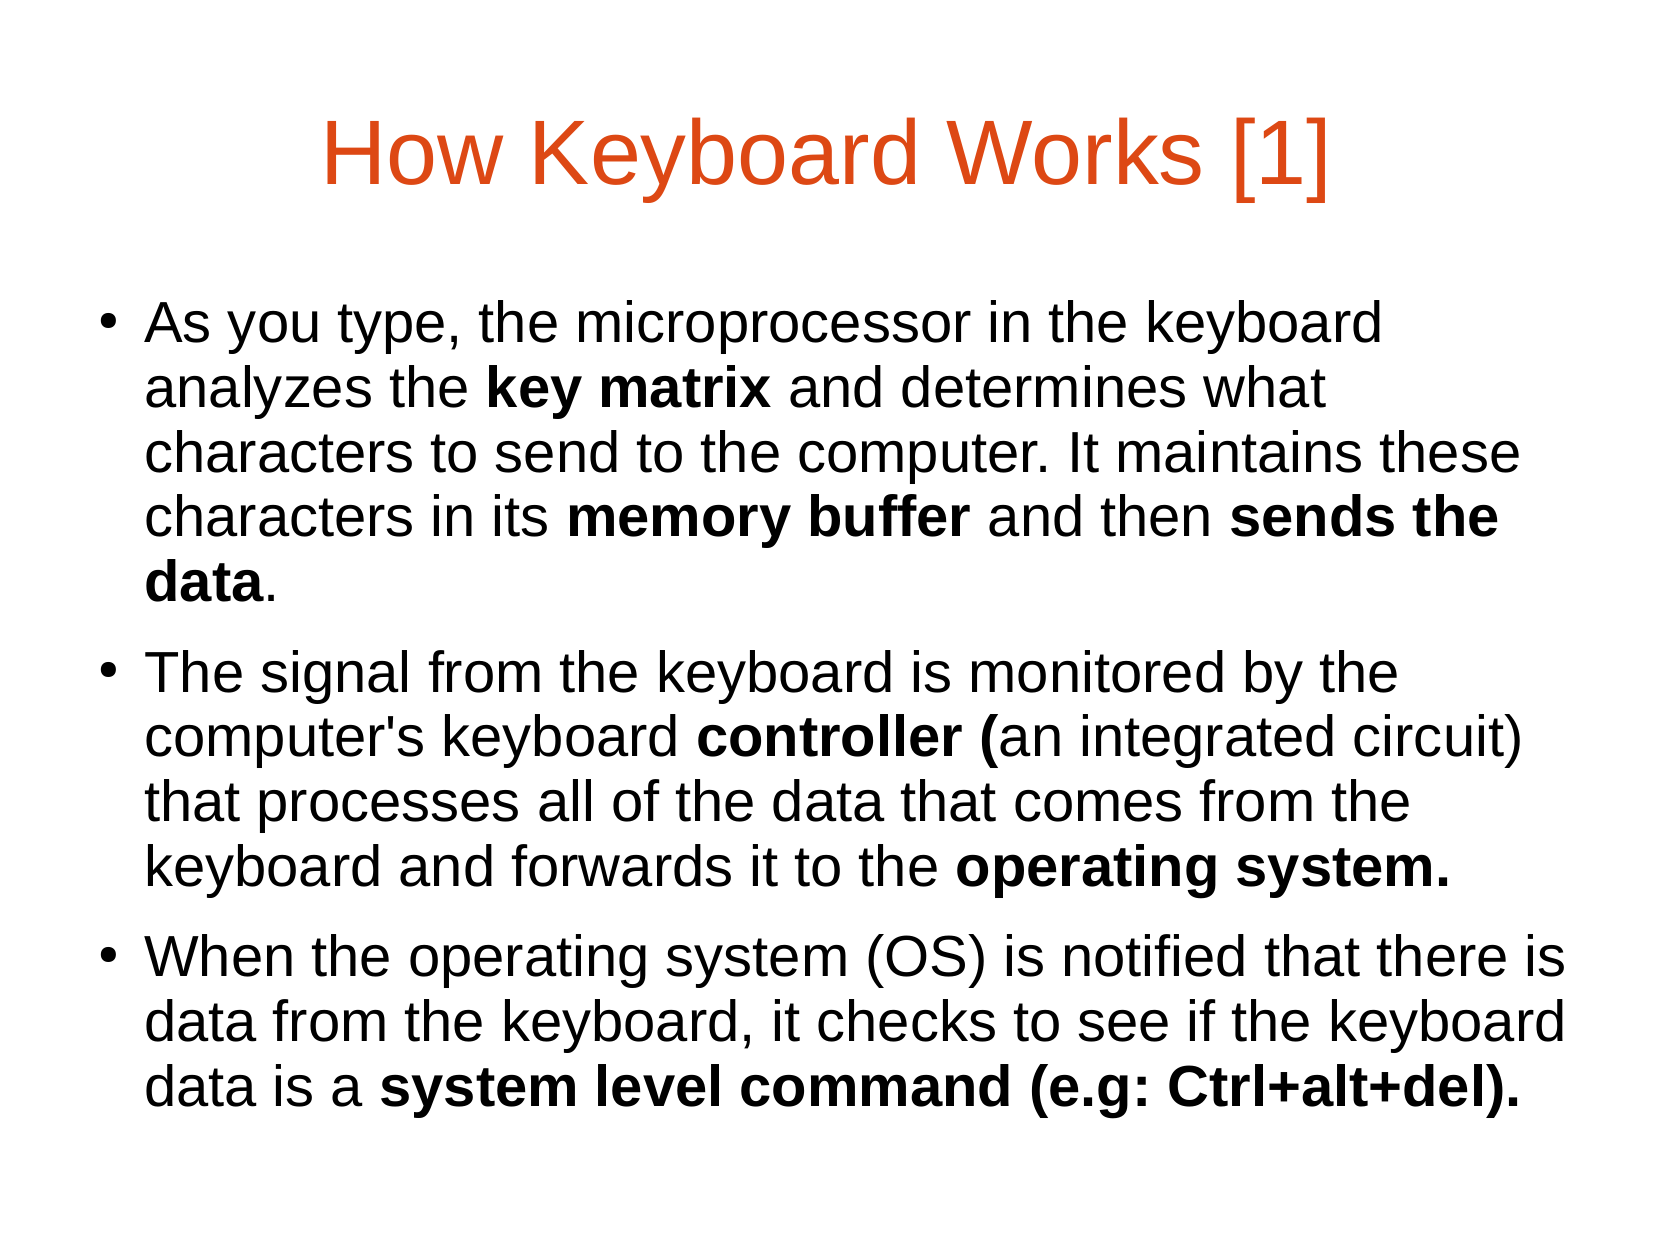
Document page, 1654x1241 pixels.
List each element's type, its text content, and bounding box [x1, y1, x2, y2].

list As you type, the microprocessor in the keyboard analyzes the key matrix and determines what characters to send to the computer. It maintains these characters in its memory buffer and then sends the data. The signal from the keyboard is monitored by the computer's keyboard controller (an integrated circuit) that processes all of the data that comes from the keyboard and forwards it to the operating system. When the operating system (OS) is notified that there is data from the keyboard, it checks to see if the keyboard data is a system level command (e.g: Ctrl+alt+del). [82, 290, 1571, 1156]
title How Keyboard Works [1] [82, 49, 1571, 257]
